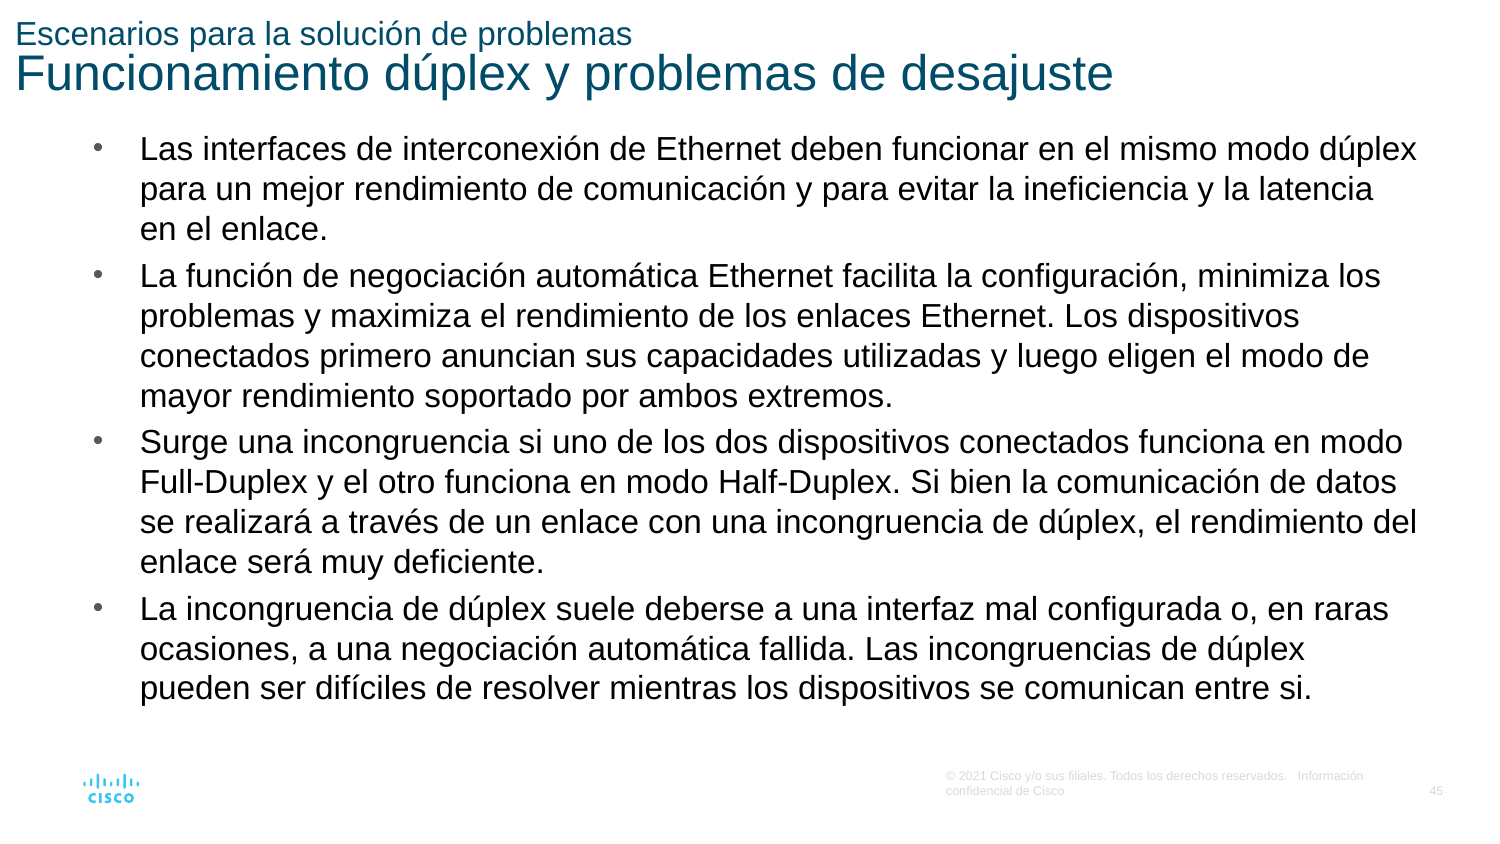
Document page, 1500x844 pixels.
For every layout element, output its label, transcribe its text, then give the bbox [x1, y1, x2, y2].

title Escenarios para la solución de problemas Funcionamiento dúplex y problemas de desajuste [0, 0, 1369, 121]
list Las interfaces de interconexión de Ethernet deben funcionar en el mismo modo dúplex para un mejor rendimiento de comunicación y para evitar la ineficiencia y la latencia en el enlace. La función de negociación automática Ethernet facilita la configuración, minimiza los problemas y maximiza el rendimiento de los enlaces Ethernet. Los dispositivos conectados primero anuncian sus capacidades utilizadas y luego eligen el modo de mayor rendimiento soportado por ambos extremos. Surge una incongruencia si uno de los dos dispositivos conectados funciona en modo Full-Duplex y el otro funciona en modo Half-Duplex. Si bien la comunicación de datos se realizará a través de un enlace con una incongruencia de dúplex, el rendimiento del enlace será muy deficiente. La incongruencia de dúplex suele deberse a una interfaz mal configurada o, en raras ocasiones, a una negociación automática fallida. Las incongruencias de dúplex pueden ser difíciles de resolver mientras los dispositivos se comunican entre si. [77, 120, 1437, 726]
